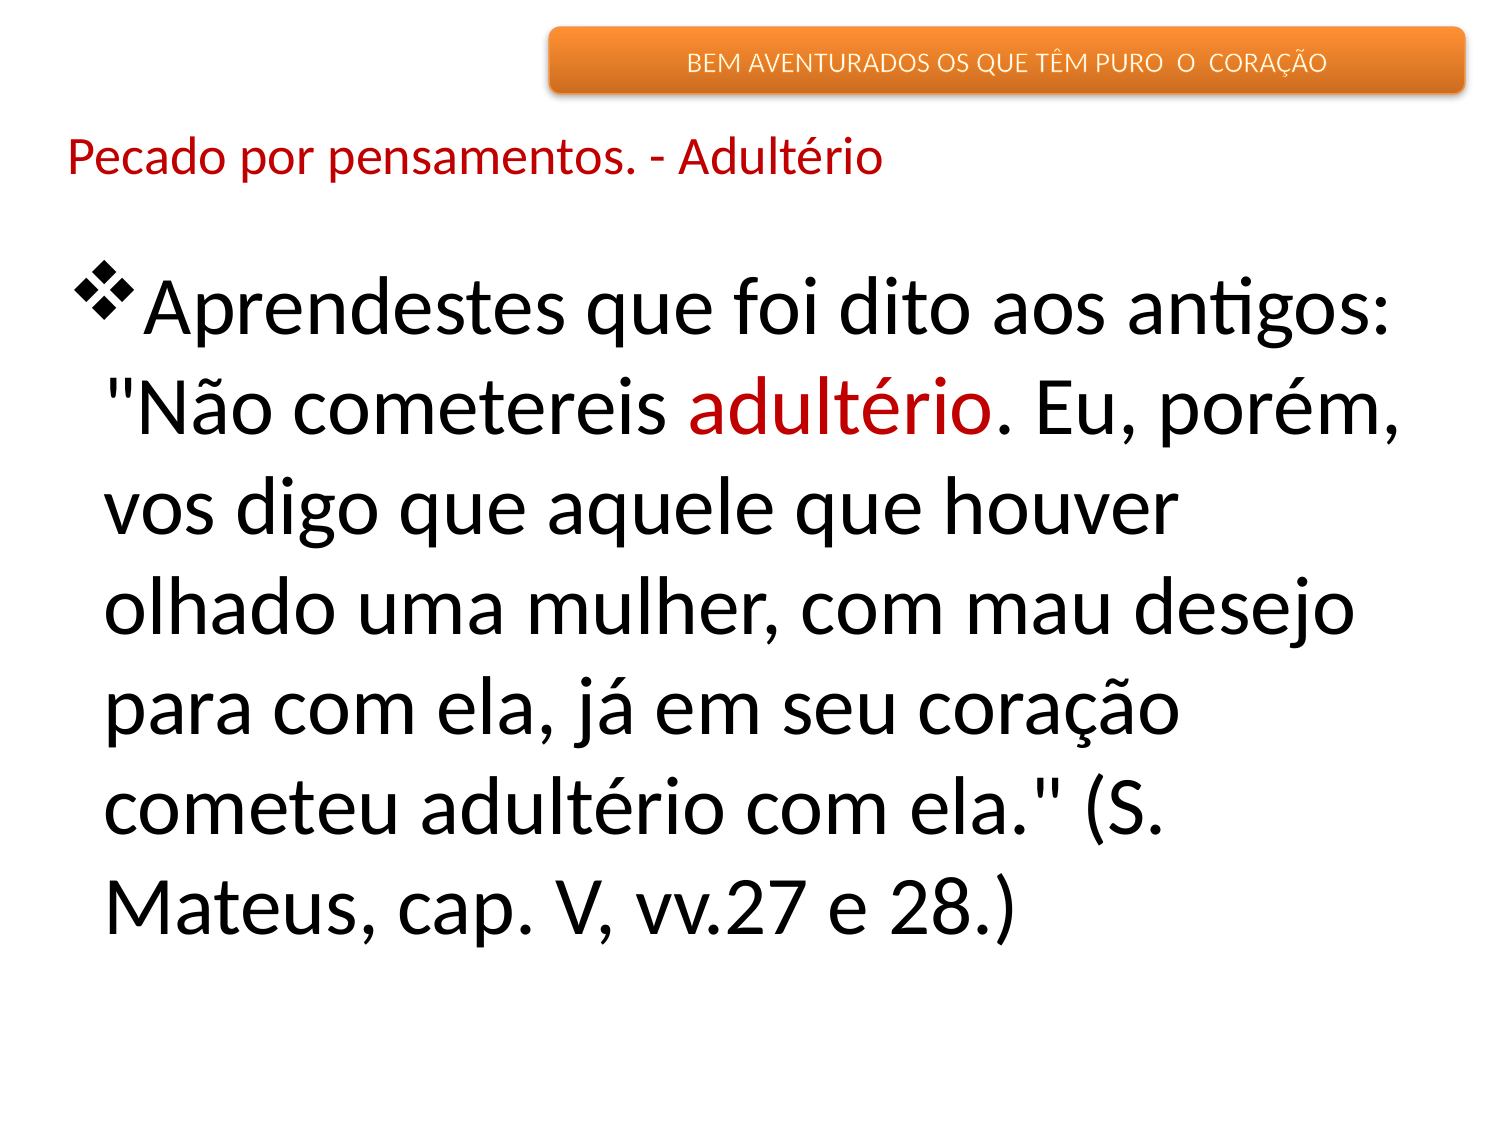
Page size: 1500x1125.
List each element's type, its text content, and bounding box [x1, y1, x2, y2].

text_box BEM AVENTURADOS OS QUE TÊM PURO O CORAÇÃO [549, 27, 1465, 94]
text_box Pecado por pensamentos. - Adultério [53, 113, 1500, 194]
text_box Aprendestes que foi dito aos antigos: "Não cometereis adultério. Eu, porém, vos digo que aquele que houver olhado uma mulher, com mau desejo para com ela, já em seu coração cometeu adultério com ela." (S. Mateus, cap. V, vv.27 e 28.) [53, 243, 1447, 959]
